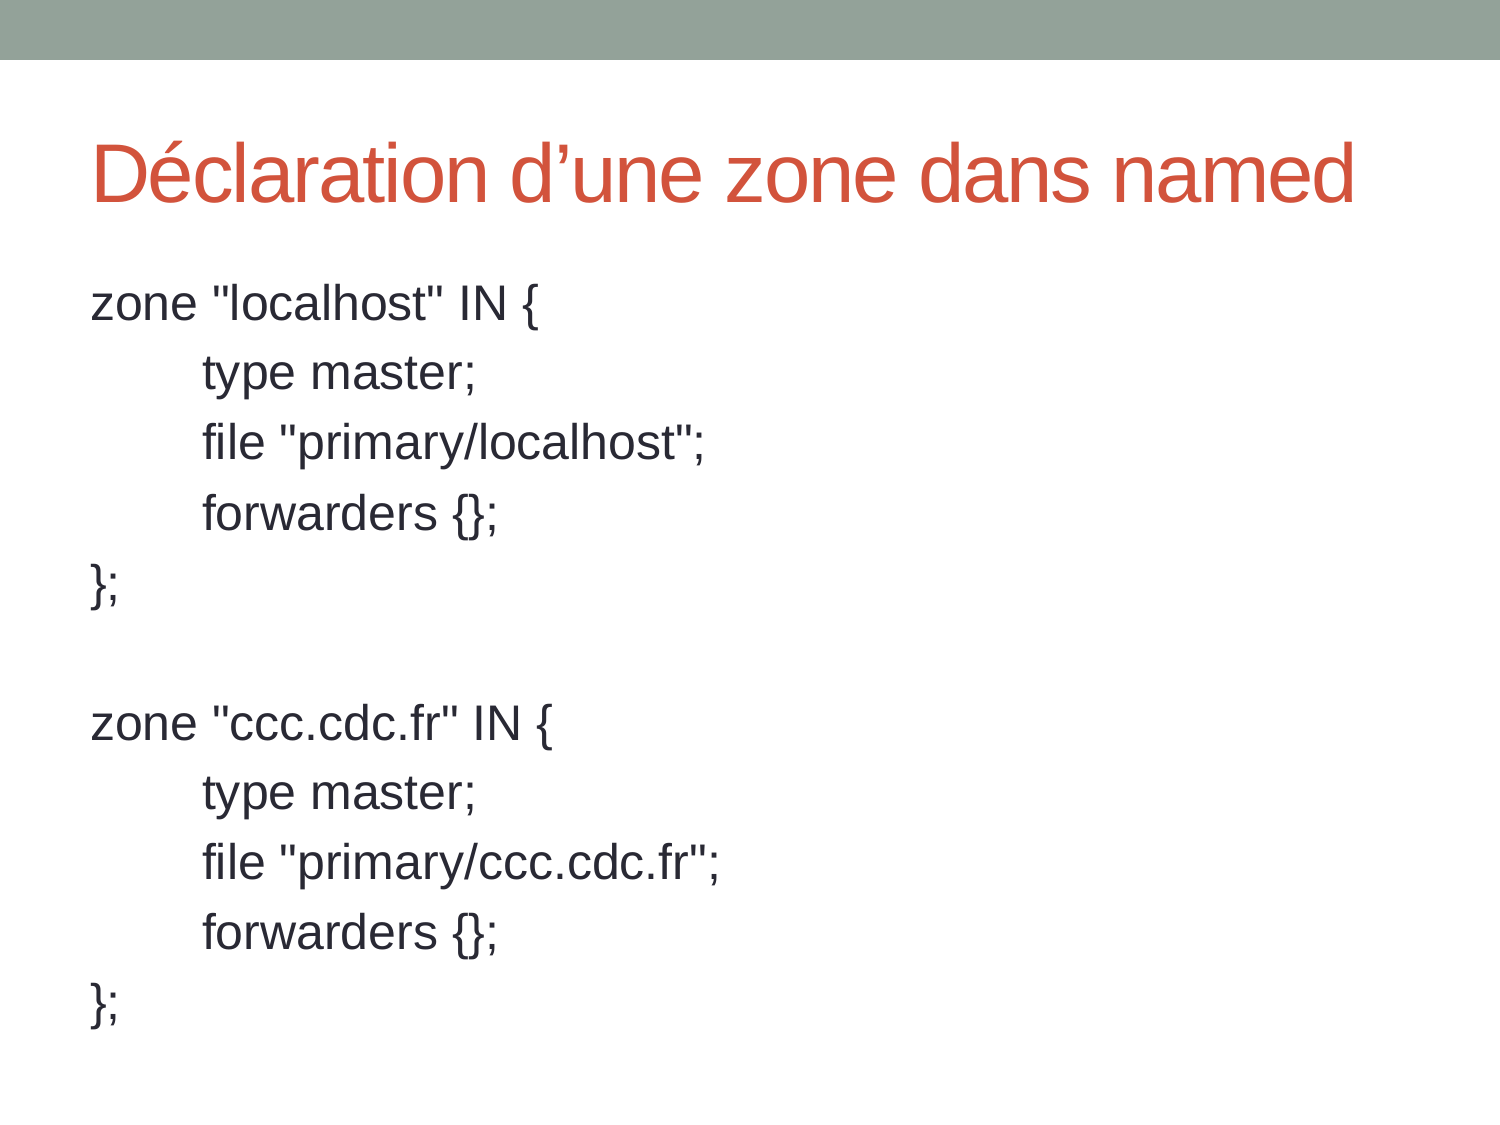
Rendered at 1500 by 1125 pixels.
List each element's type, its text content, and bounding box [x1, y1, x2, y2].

title Déclaration d’une zone dans named [75, 87, 1425, 250]
list zone "localhost" IN { type master; file "primary/localhost"; forwarders {}; }; zone "ccc.cdc.fr" IN { type master; file "primary/ccc.cdc.fr"; forwarders {}; }; [75, 262, 1425, 1063]
